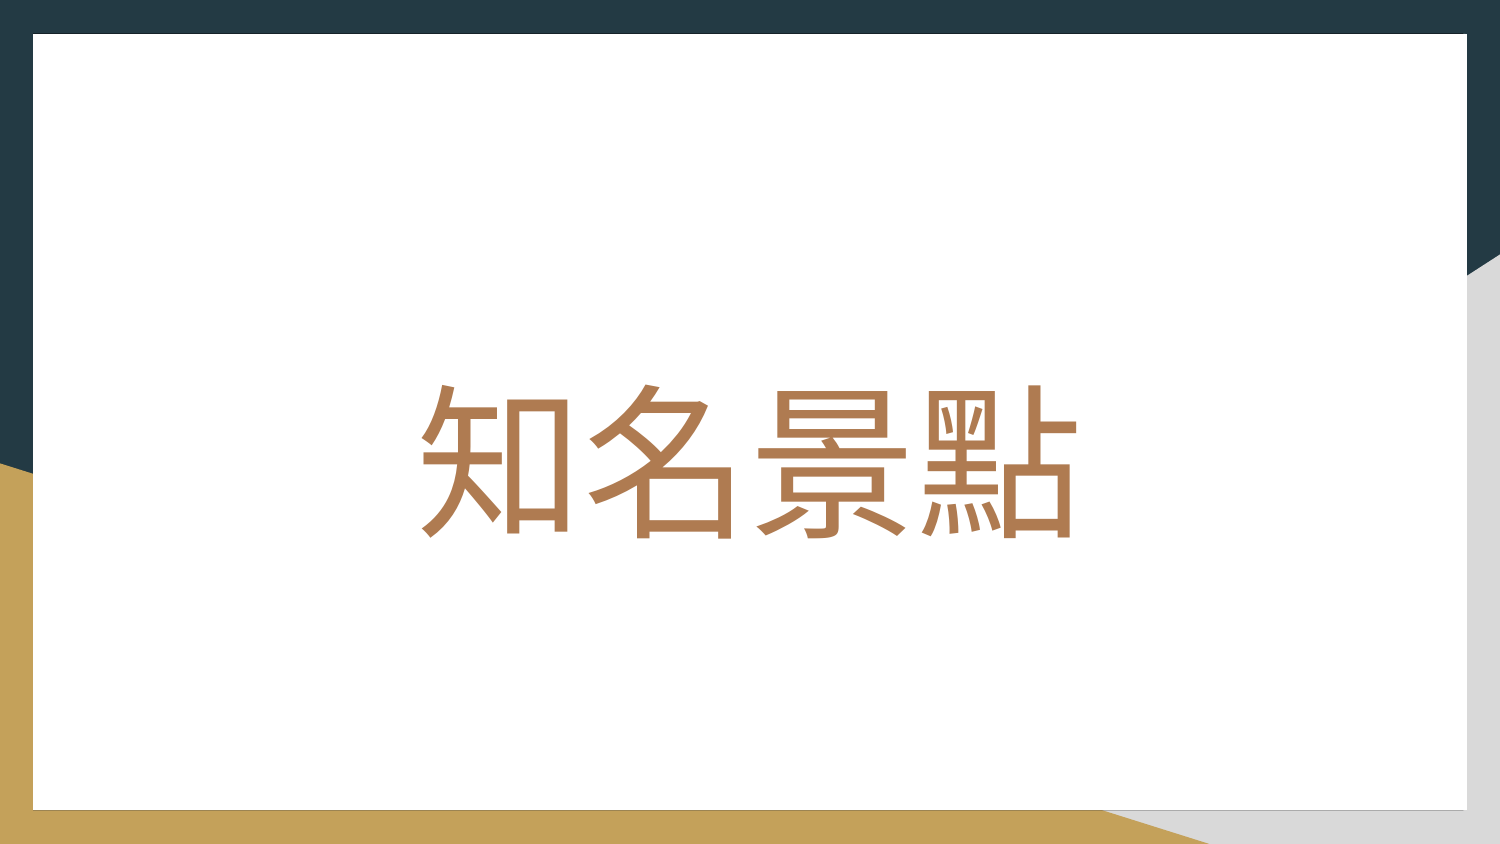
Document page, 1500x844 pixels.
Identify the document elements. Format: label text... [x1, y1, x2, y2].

title 知名景點 [134, 343, 1366, 501]
